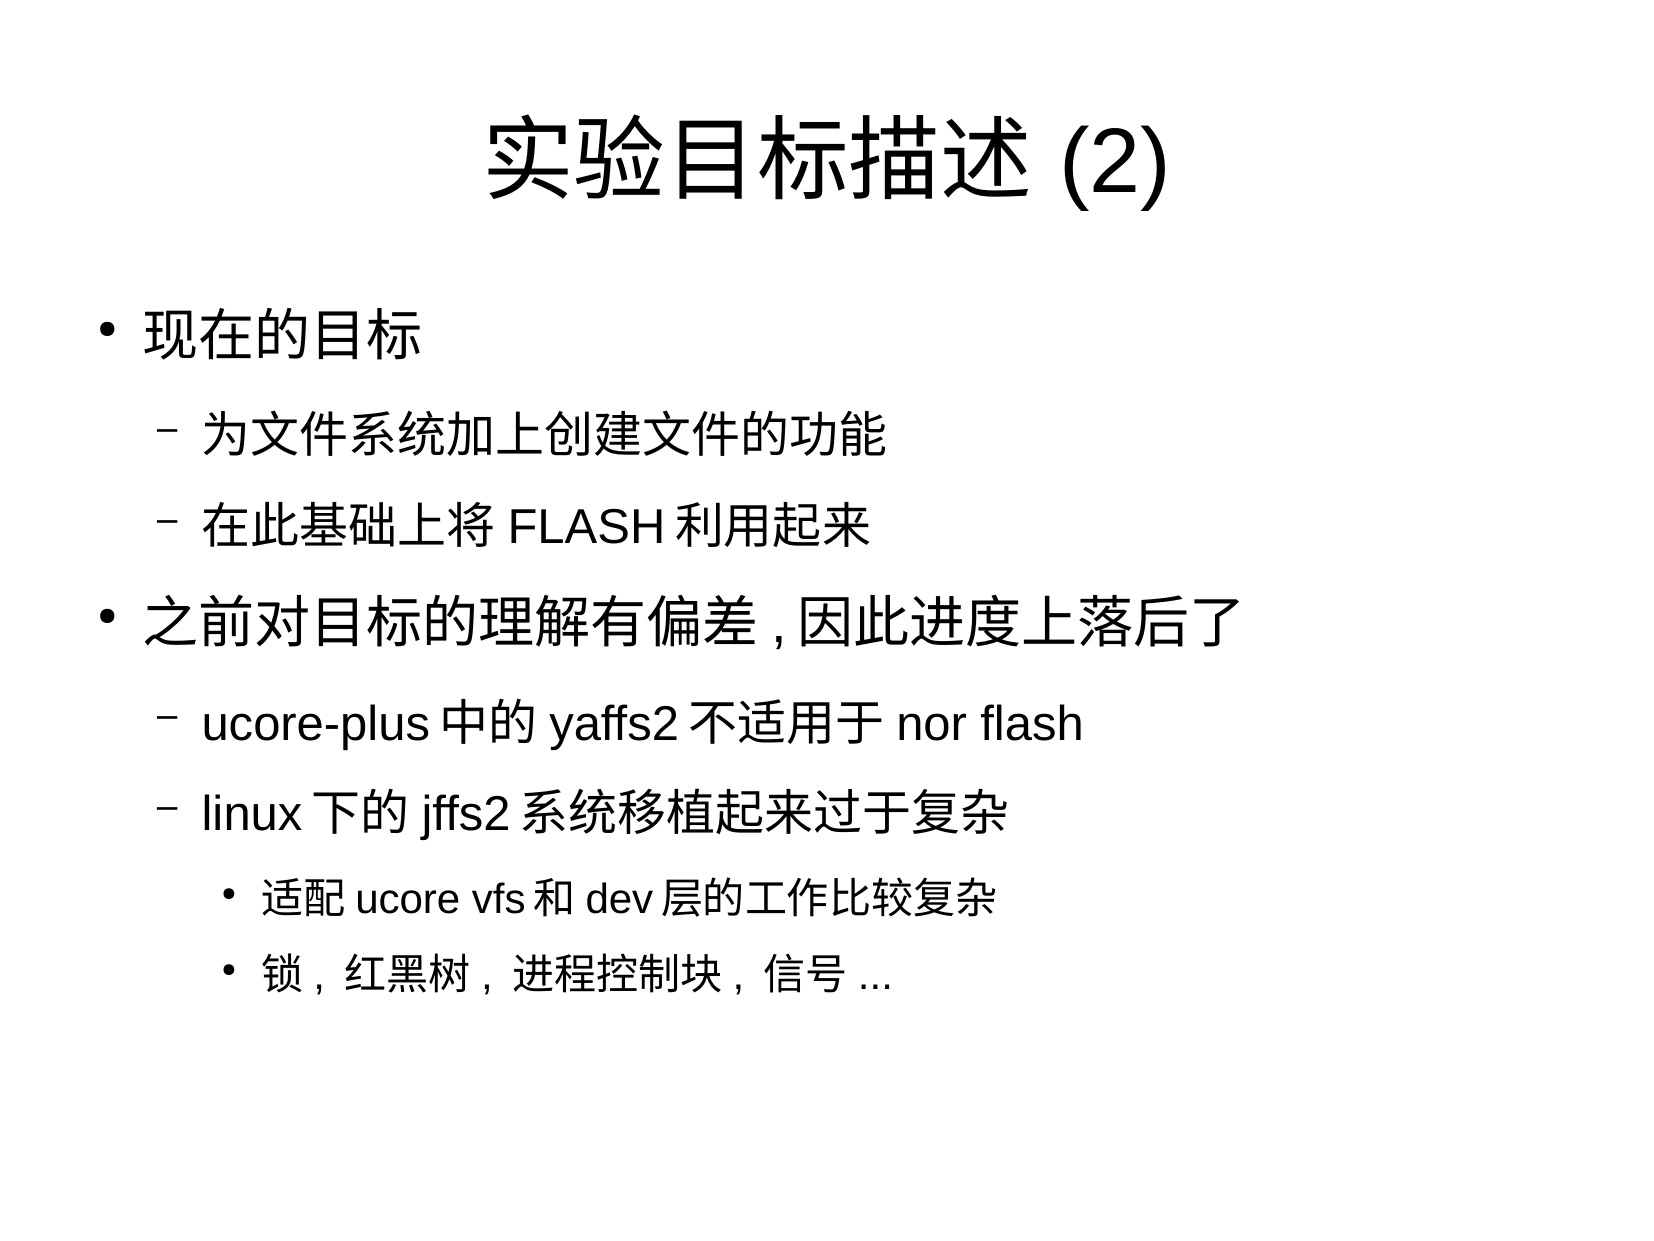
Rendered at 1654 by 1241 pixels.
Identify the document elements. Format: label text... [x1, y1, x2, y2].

title 实验目标描述(2) [82, 49, 1571, 257]
list 现在的目标 为文件系统加上创建文件的功能 在此基础上将FLASH利用起来 之前对目标的理解有偏差,因此进度上落后了 ucore-plus中的yaffs2不适用于nor flash linux下的jffs2系统移植起来过于复杂 适配ucore vfs和dev层的工作比较复杂 锁, 红黑树, 进程控制块, 信号... [82, 290, 1571, 1010]
